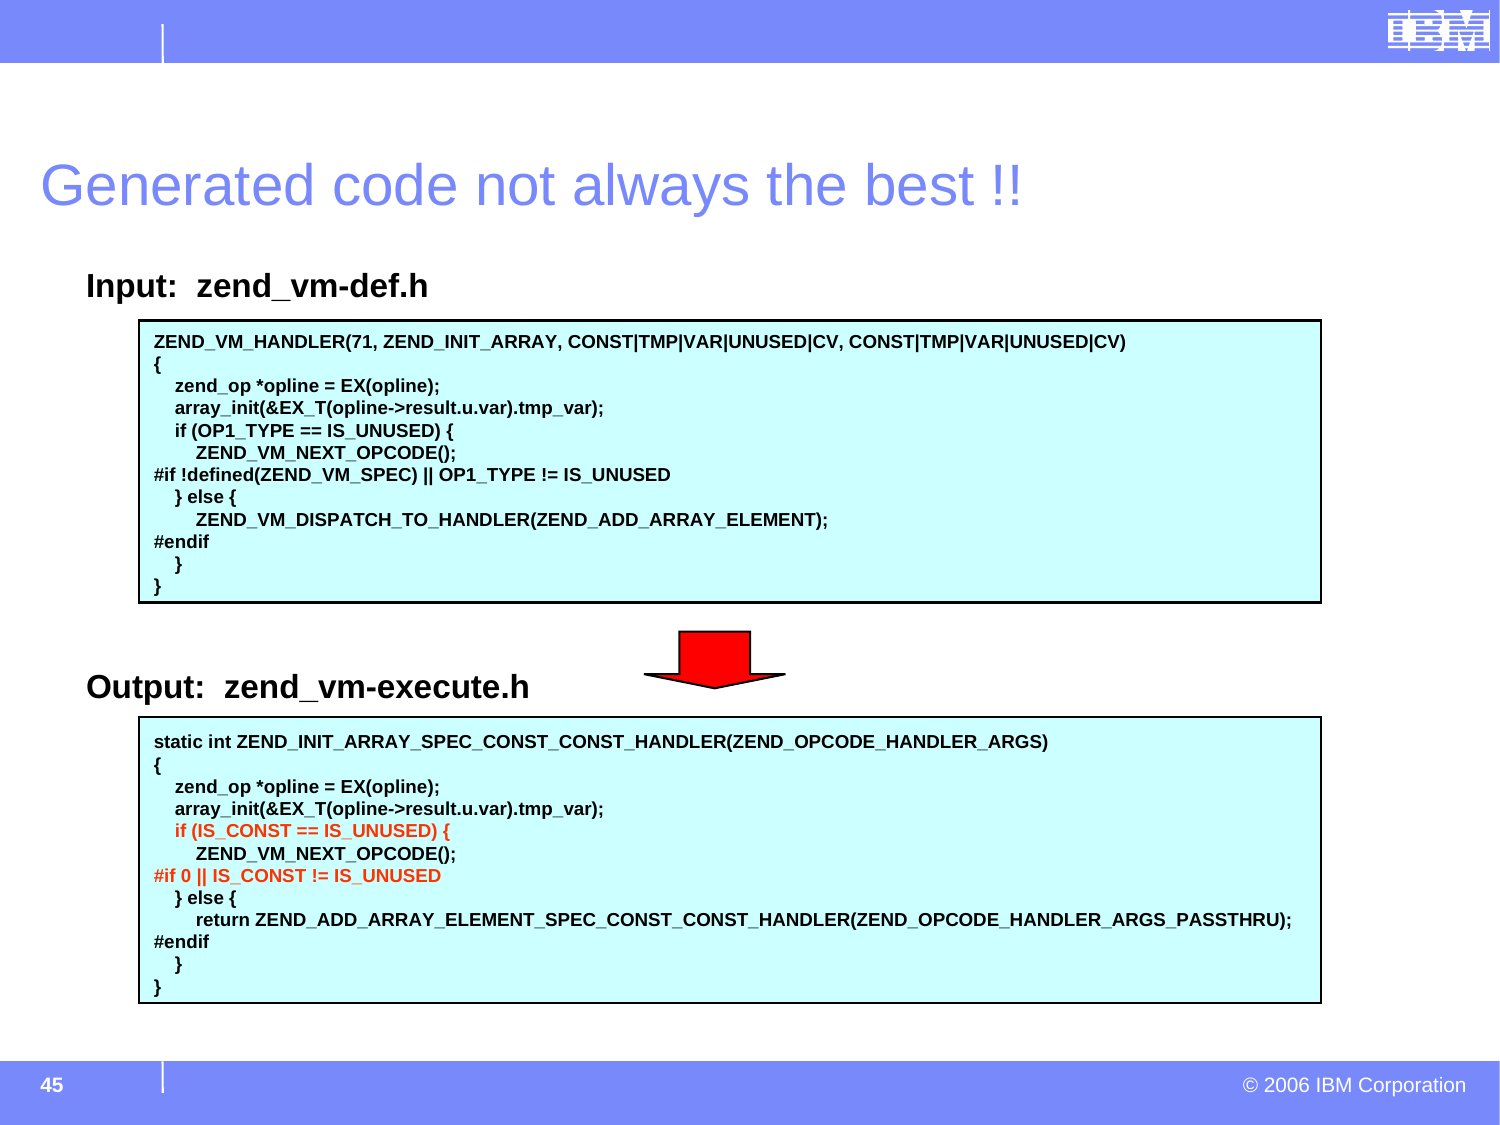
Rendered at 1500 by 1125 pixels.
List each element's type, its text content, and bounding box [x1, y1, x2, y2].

text_box static int ZEND_INIT_ARRAY_SPEC_CONST_CONST_HANDLER(ZEND_OPCODE_HANDLER_ARGS)‏ { zend_op *opline = EX(opline); array_init(&EX_T(opline->result.u.var).tmp_var); if (IS_CONST == IS_UNUSED) { ZEND_VM_NEXT_OPCODE(); #if 0 || IS_CONST != IS_UNUSED } else { return ZEND_ADD_ARRAY_ELEMENT_SPEC_CONST_CONST_HANDLER(ZEND_OPCODE_HANDLER_ARGS_PASSTHRU); #endif } } [139, 716, 1322, 1003]
text_box [644, 631, 786, 689]
title Generated code not always the best !! [25, 123, 1378, 225]
text_box ZEND_VM_HANDLER(71, ZEND_INIT_ARRAY, CONST|TMP|VAR|UNUSED|CV, CONST|TMP|VAR|UNUSED|CV)‏ { zend_op *opline = EX(opline); array_init(&EX_T(opline->result.u.var).tmp_var); if (OP1_TYPE == IS_UNUSED) { ZEND_VM_NEXT_OPCODE(); #if !defined(ZEND_VM_SPEC) || OP1_TYPE != IS_UNUSED } else { ZEND_VM_DISPATCH_TO_HANDLER(ZEND_ADD_ARRAY_ELEMENT); #endif } } [139, 320, 1322, 603]
text_box Input: zend_vm-def.h [71, 259, 581, 312]
text_box Output: zend_vm-execute.h [71, 660, 644, 714]
